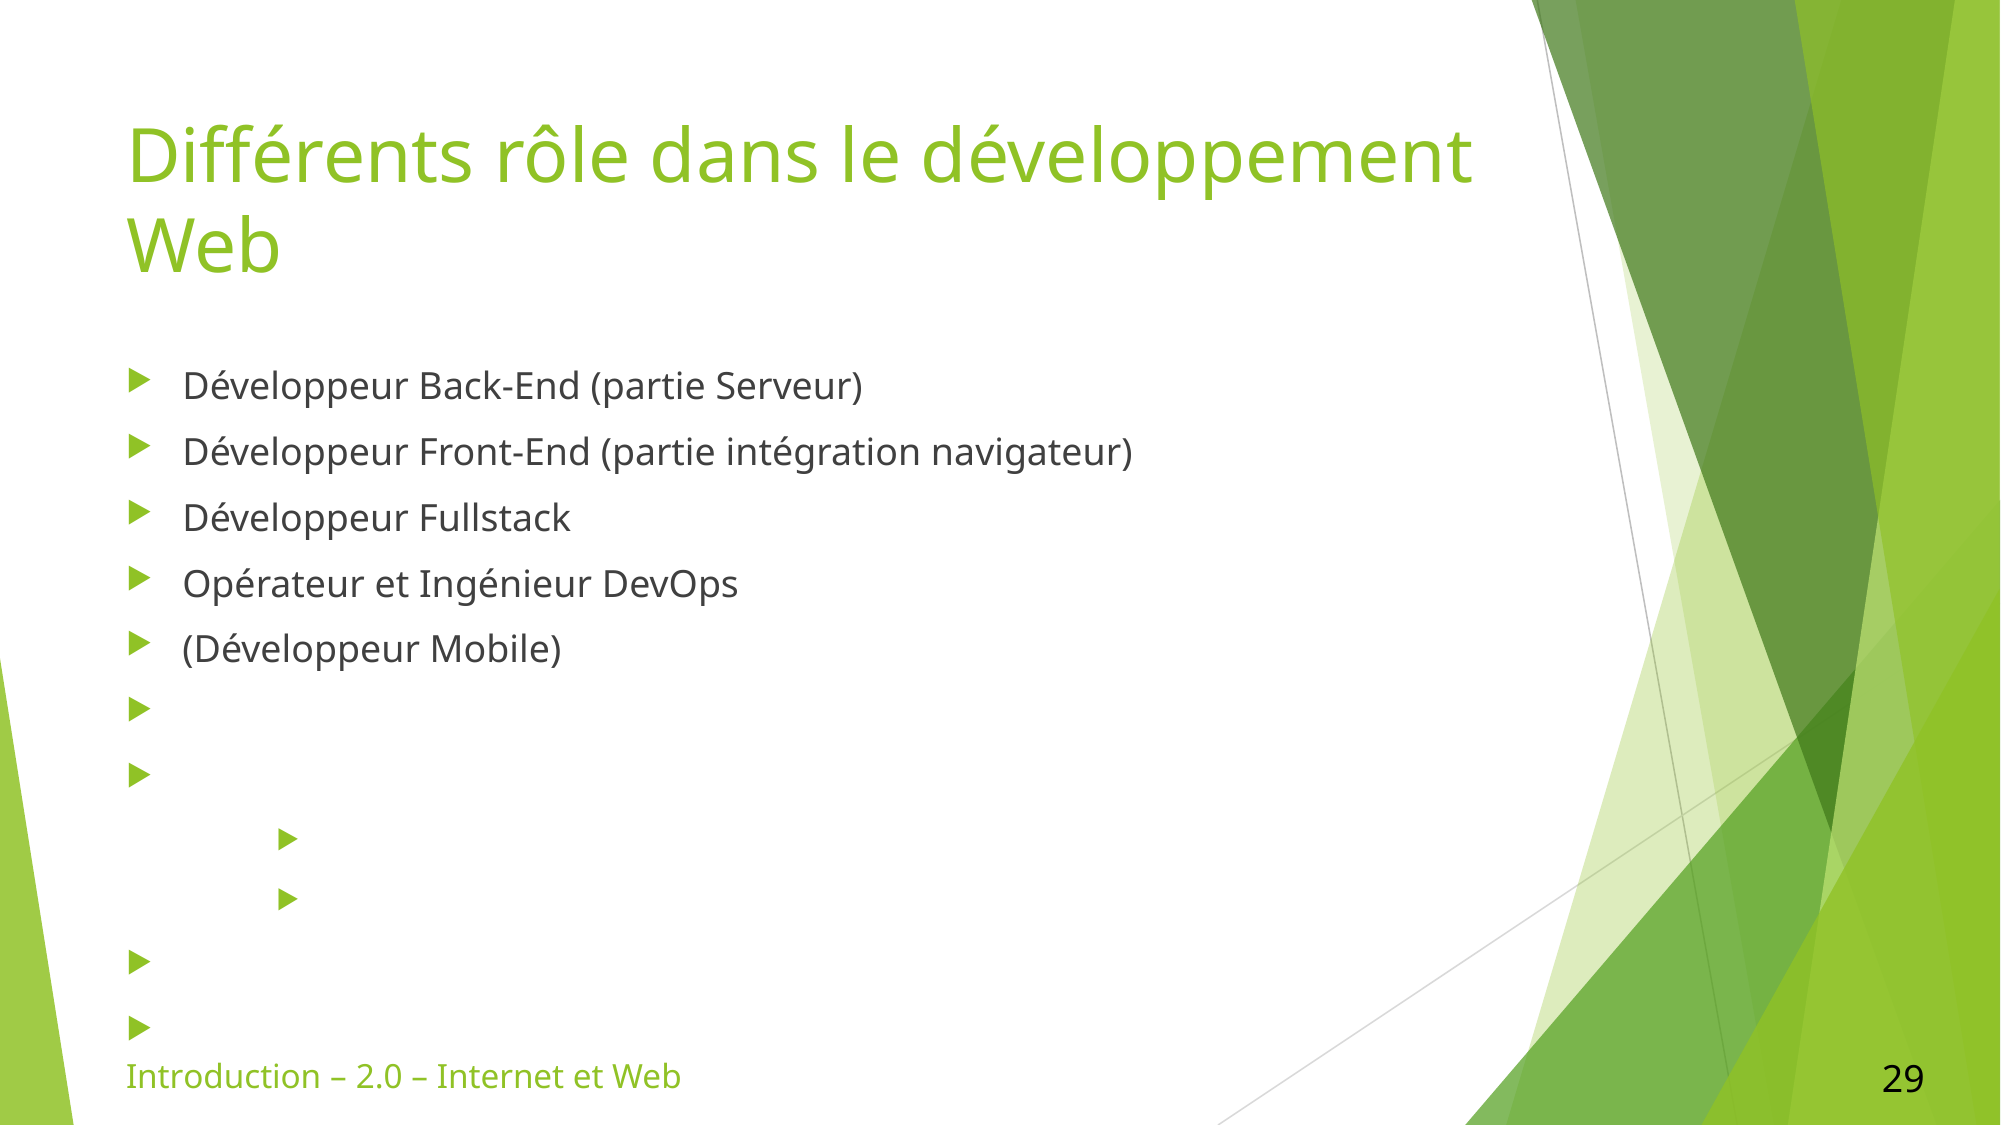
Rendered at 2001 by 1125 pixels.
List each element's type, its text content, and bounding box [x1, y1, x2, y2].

title Différents rôle dans le développement Web [111, 99, 1522, 317]
text_box Introduction – 2.0 – Internet et Web [111, 1047, 1094, 1109]
list Développeur Back-End (partie Serveur) Développeur Front-End (partie intégration navigateur) Développeur Fullstack Opérateur et Ingénieur DevOps (Développeur Mobile) [111, 354, 1522, 992]
text_box [1866, 1047, 1979, 1108]
